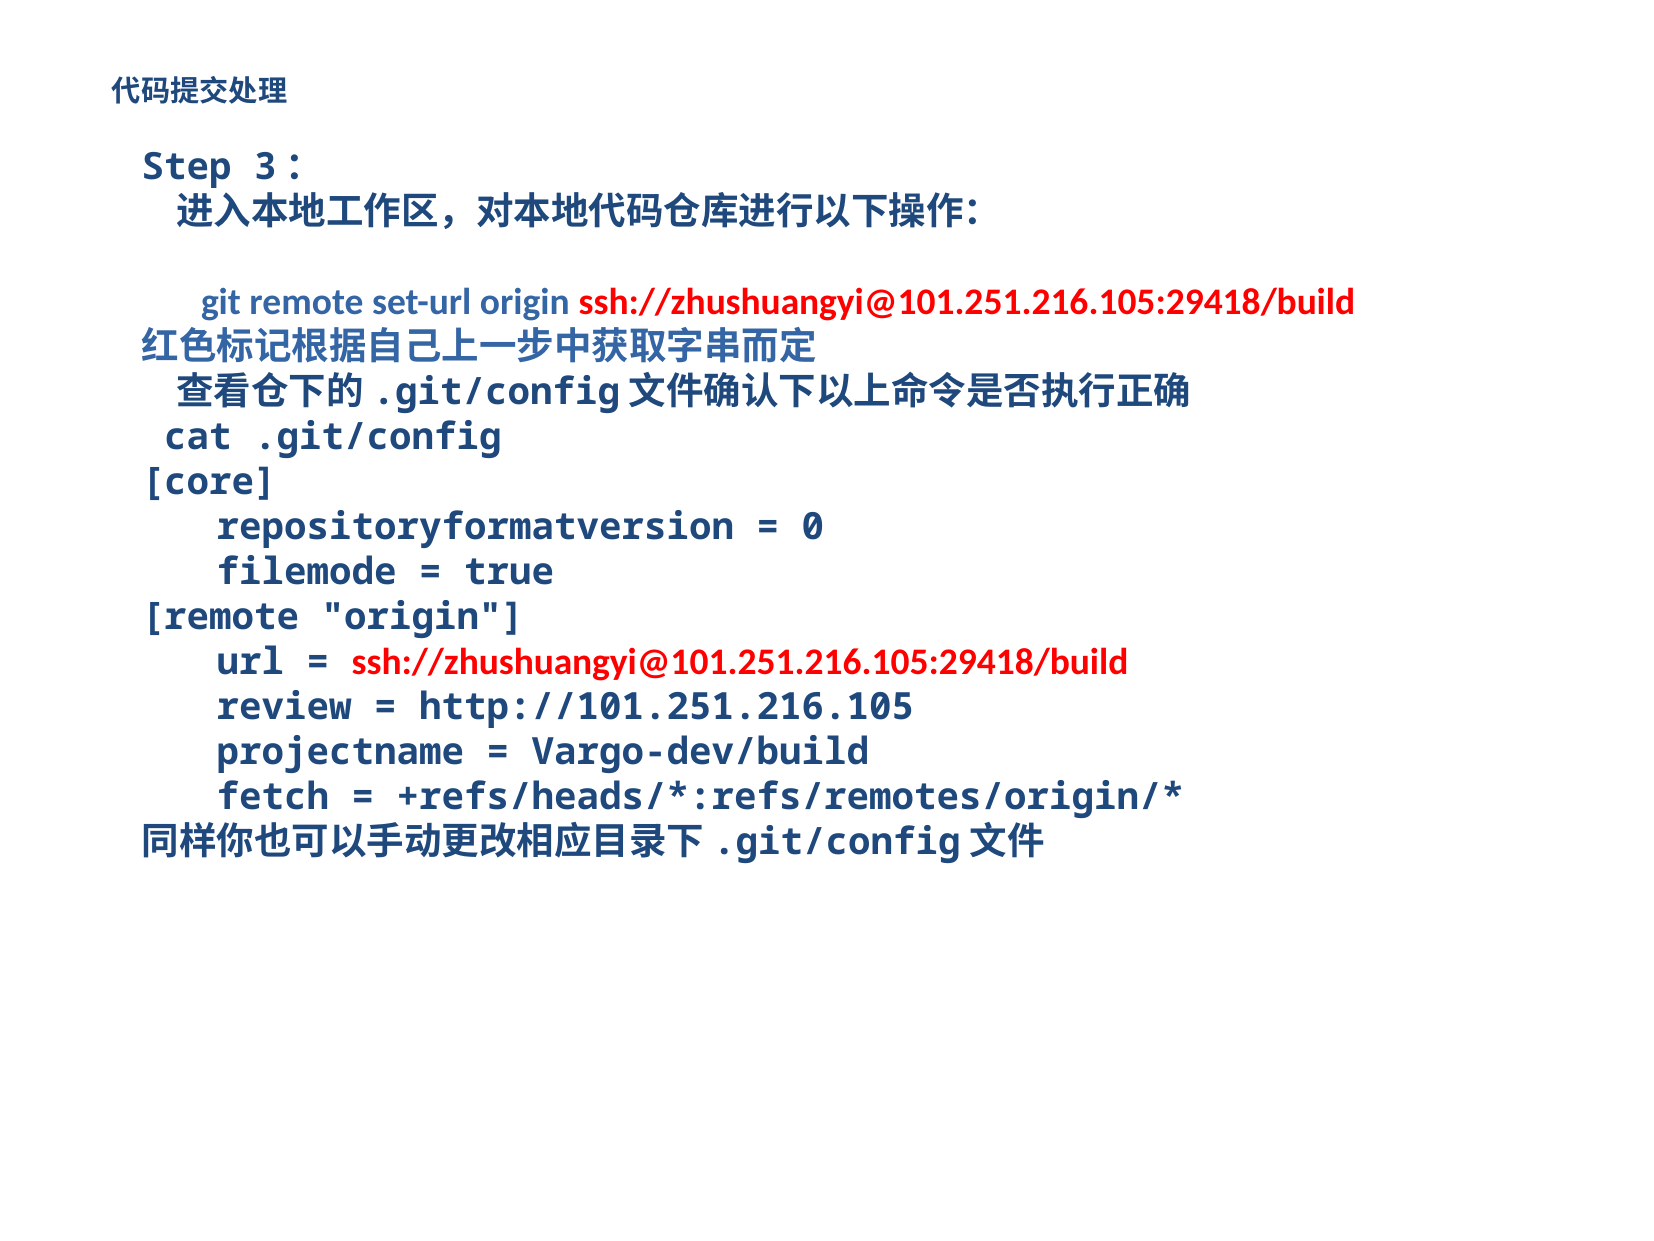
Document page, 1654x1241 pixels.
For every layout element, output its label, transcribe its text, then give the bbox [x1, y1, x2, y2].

text_box 代码提交处理 [97, 64, 1396, 120]
text_box Step 3： 进入本地工作区，对本地代码仓库进行以下操作： git remote set-url origin ssh://zhushuangyi@101.251.216.105:29418/build 红色标记根据自己上一步中获取字串而定 查看仓下的.git/config文件确认下以上命令是否执行正确 cat .git/config [core] repositoryformatversion = 0 filemode = true [remote "origin"] url = ssh://zhushuangyi@101.251.216.105:29418/build review = http://101.251.216.105 projectname = Vargo-dev/build fetch = +refs/heads/*:refs/remotes/origin/* 同样你也可以手动更改相应目录下.git/config文件 [126, 135, 1425, 718]
